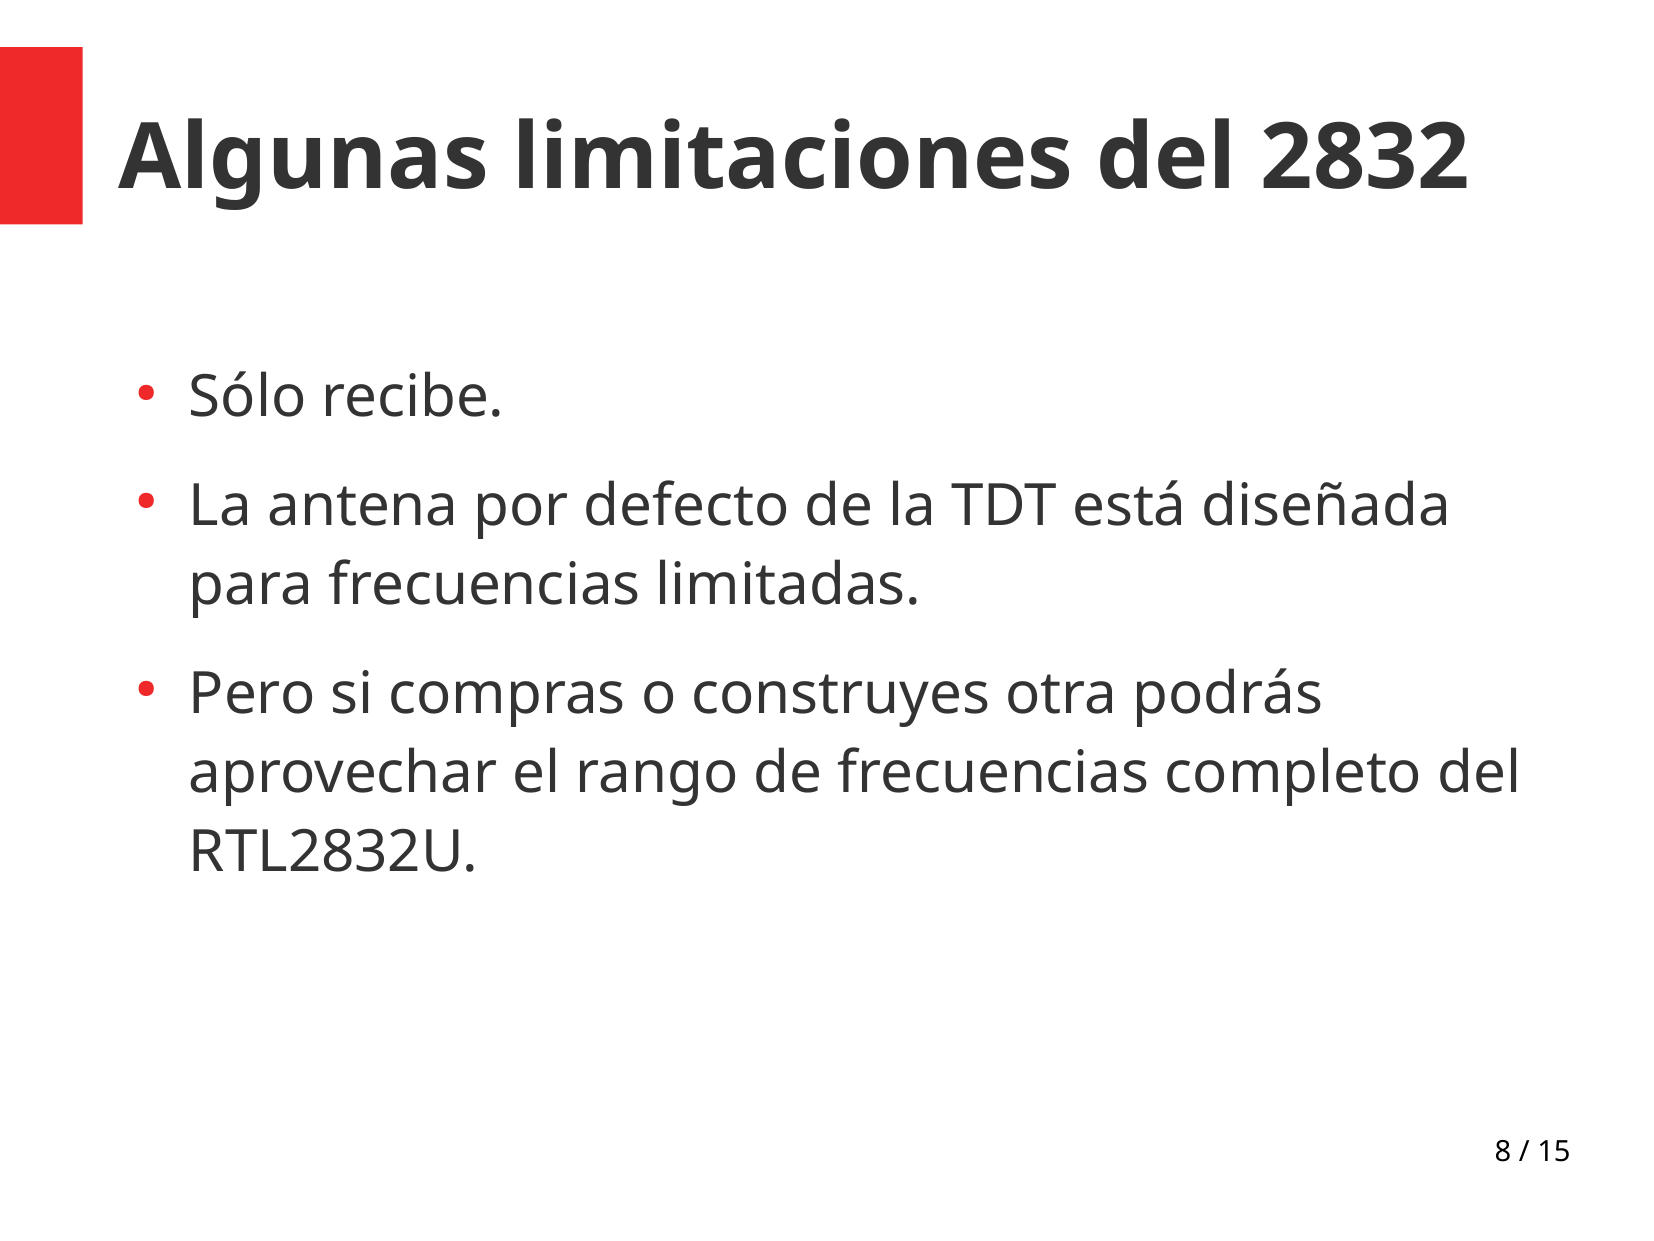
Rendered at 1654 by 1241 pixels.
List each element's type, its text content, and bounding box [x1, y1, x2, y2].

title Algunas limitaciones del 2832 [118, 45, 1571, 260]
list Sólo recibe. La antena por defecto de la TDT está diseñada para frecuencias limitadas. Pero si compras o construyes otra podrás aprovechar el rango de frecuencias completo del RTL2832U. [118, 354, 1536, 1074]
